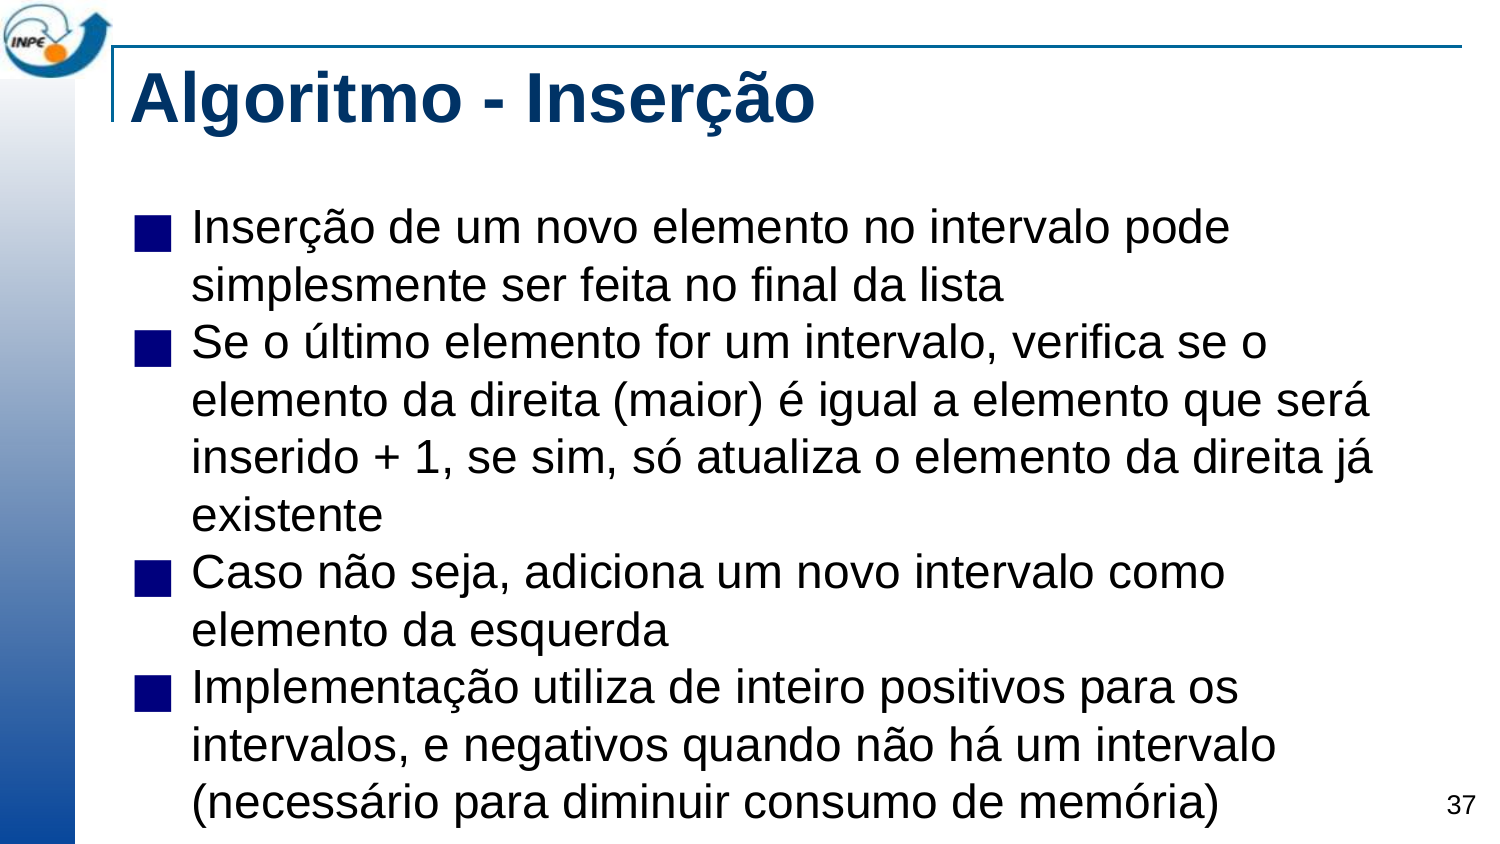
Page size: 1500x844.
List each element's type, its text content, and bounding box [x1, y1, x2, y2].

title Algoritmo - Inserção [112, 46, 1450, 141]
picture [0, 0, 113, 79]
list Inserção de um novo elemento no intervalo pode simplesmente ser feita no final da lista Se o último elemento for um intervalo, verifica se o elemento da direita (maior) é igual a elemento que será inserido + 1, se sim, só atualiza o elemento da direita já existente Caso não seja, adiciona um novo intervalo como elemento da esquerda Implementação utiliza de inteiro positivos para os intervalos, e negativos quando não há um intervalo (necessário para diminuir consumo de memória) [99, 187, 1450, 769]
slide_number <number> [1403, 779, 1494, 844]
